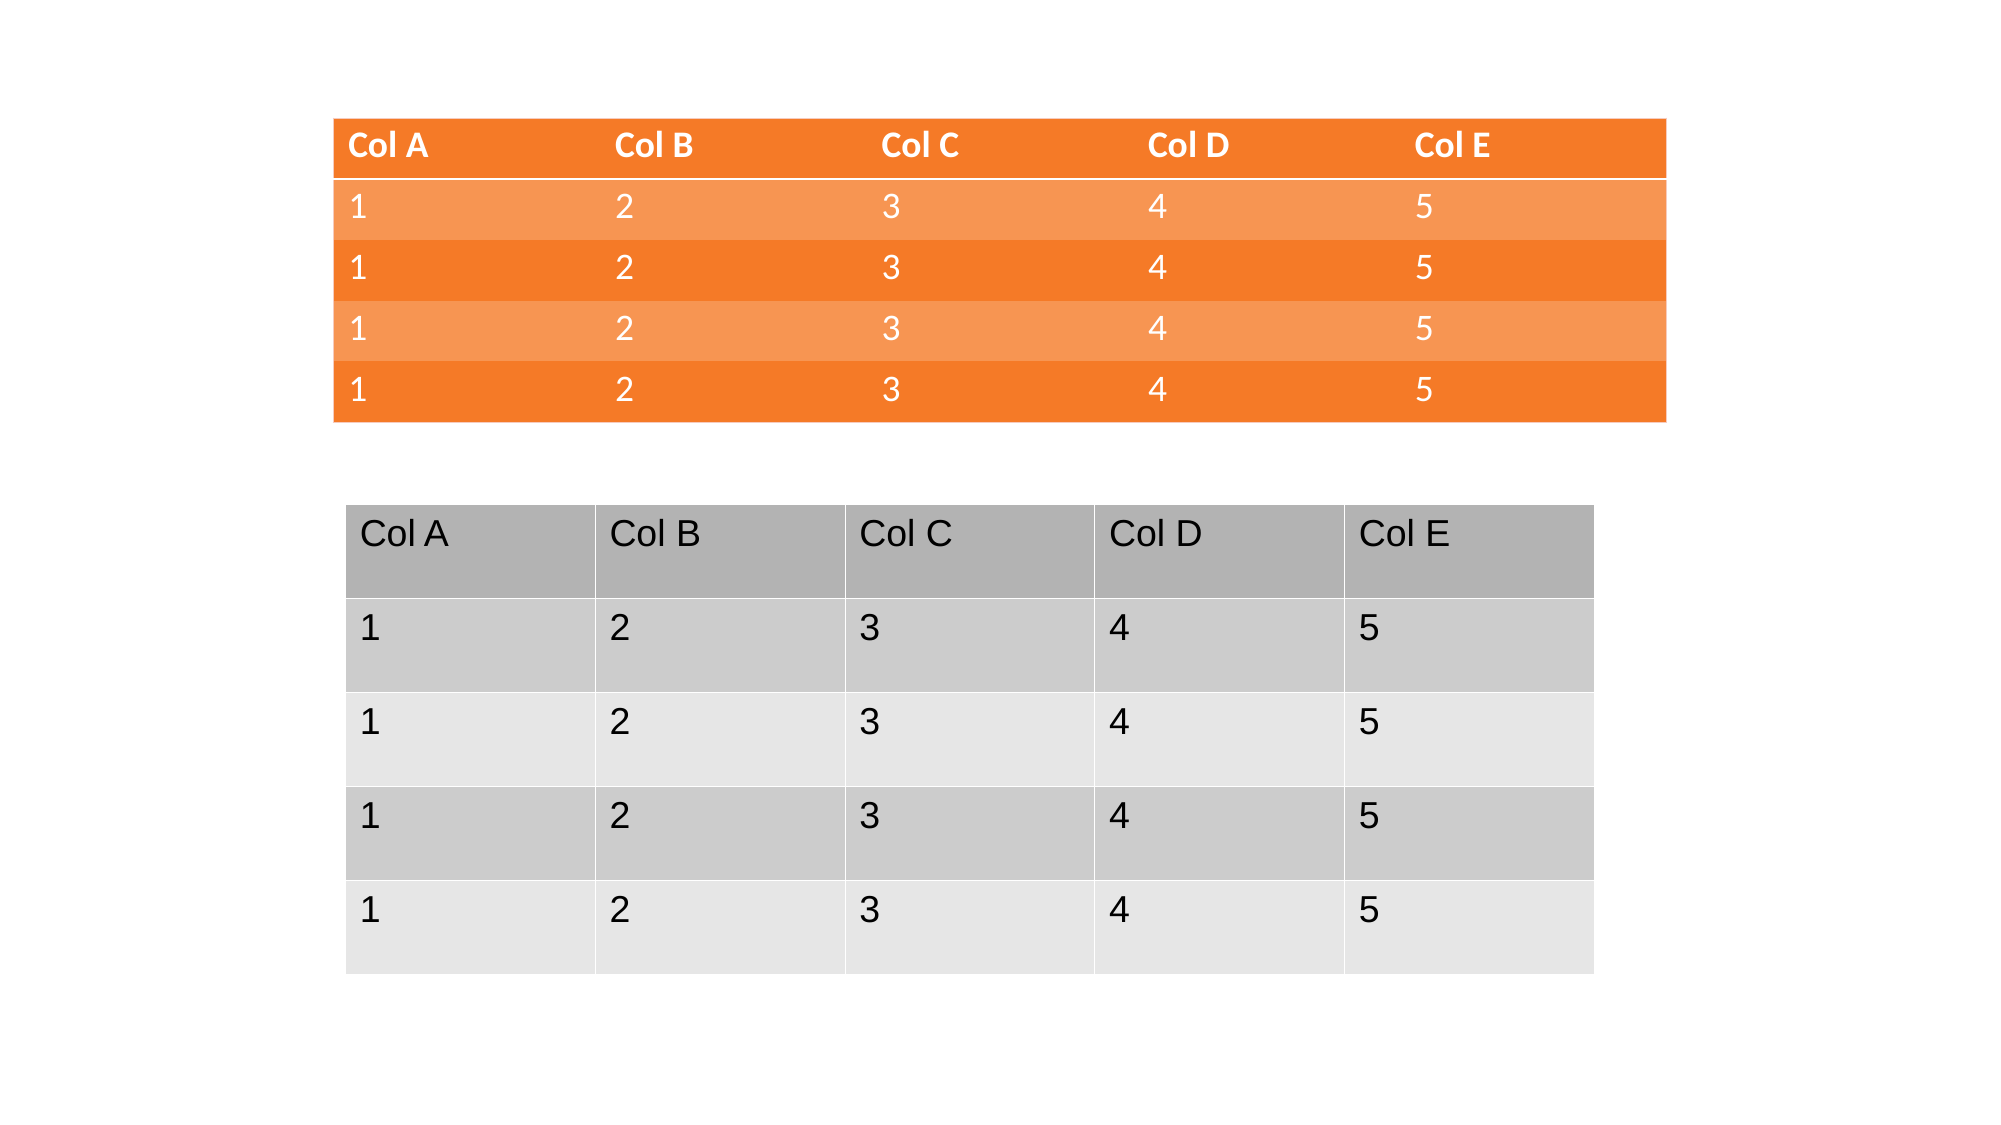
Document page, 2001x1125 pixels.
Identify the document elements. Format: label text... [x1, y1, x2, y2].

table_cell 3 [867, 180, 1133, 240]
table_cell 4 [1133, 180, 1400, 240]
table_cell 4 [1133, 240, 1400, 301]
table_cell 2 [596, 787, 845, 880]
table_header Col C [846, 505, 1094, 598]
table_cell 4 [1095, 787, 1344, 880]
table_cell 3 [846, 599, 1094, 692]
table_cell 4 [1095, 693, 1344, 786]
table_cell 1 [334, 361, 600, 422]
table_cell 1 [334, 180, 600, 240]
table_cell 1 [334, 240, 600, 301]
table_cell 3 [867, 240, 1133, 301]
table_header Col A [334, 119, 600, 178]
table_cell 2 [600, 180, 867, 240]
table_cell 3 [867, 361, 1133, 422]
table_cell 5 [1400, 240, 1666, 301]
table_cell 5 [1345, 787, 1594, 880]
table_cell 4 [1095, 599, 1344, 692]
table_cell 3 [846, 787, 1094, 880]
table_header Col B [596, 505, 845, 598]
table_header Col E [1400, 119, 1666, 178]
table_cell 3 [867, 301, 1133, 361]
table_cell 2 [600, 240, 867, 301]
table_header Col D [1095, 505, 1344, 598]
table_cell 2 [600, 301, 867, 361]
table_cell 1 [346, 787, 595, 880]
table_cell 3 [846, 693, 1094, 786]
table_header Col B [600, 119, 867, 178]
table_cell 4 [1133, 301, 1400, 361]
table_header Col A [346, 505, 595, 598]
table_cell 1 [346, 693, 595, 786]
table_cell 2 [600, 361, 867, 422]
table_header Col D [1133, 119, 1400, 178]
table_cell 1 [346, 881, 595, 974]
table_cell 5 [1345, 599, 1594, 692]
table_cell 1 [346, 599, 595, 692]
table_cell 4 [1133, 361, 1400, 422]
table_cell 5 [1400, 361, 1666, 422]
table_cell 1 [334, 301, 600, 361]
table_header Col E [1345, 505, 1594, 598]
table_cell 5 [1345, 693, 1594, 786]
table_cell 2 [596, 599, 845, 692]
table_header Col C [867, 119, 1133, 178]
table_cell 2 [596, 881, 845, 974]
table_cell 4 [1095, 881, 1344, 974]
table_cell 5 [1345, 881, 1594, 974]
table_cell 3 [846, 881, 1094, 974]
table_cell 5 [1400, 180, 1666, 240]
table_cell 5 [1400, 301, 1666, 361]
table_cell 2 [596, 693, 845, 786]
